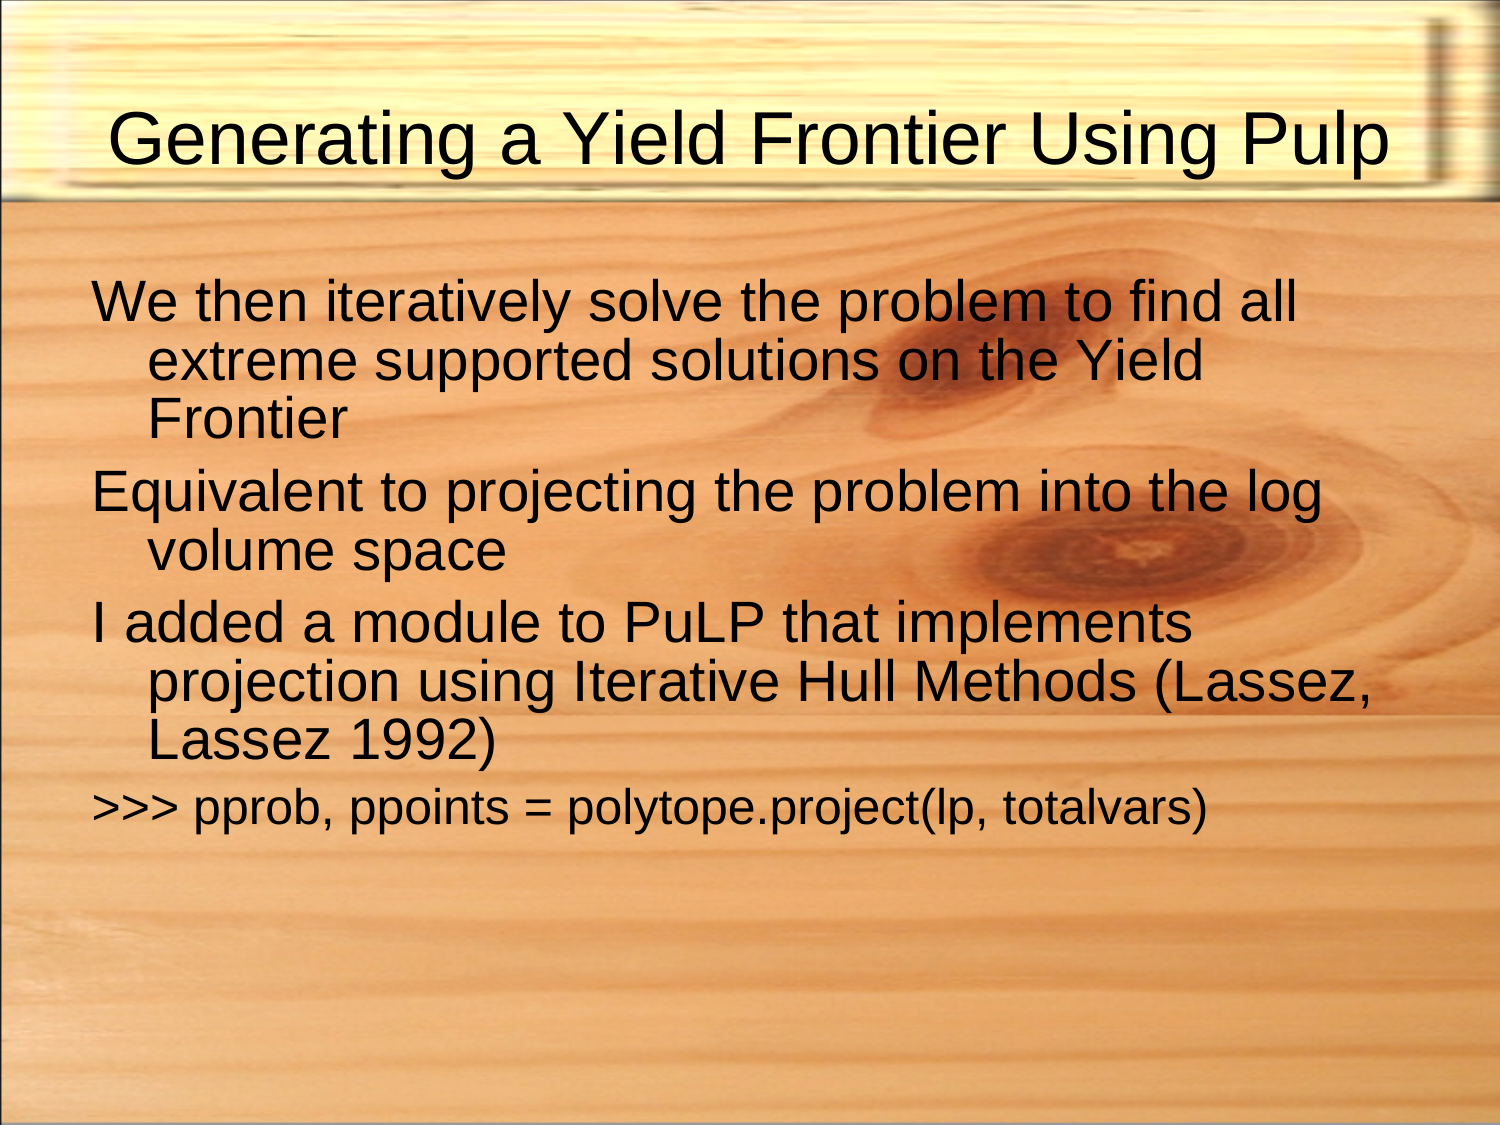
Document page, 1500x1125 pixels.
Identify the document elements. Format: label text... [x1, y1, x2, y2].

picture [0, 0, 1500, 1125]
list We then iteratively solve the problem to find all extreme supported solutions on the Yield Frontier Equivalent to projecting the problem into the log volume space I added a module to PuLP that implements projection using Iterative Hull Methods (Lassez, Lassez 1992) >>> pprob, ppoints = polytope.project(lp, totalvars) [76, 267, 1427, 1010]
title Generating a Yield Frontier Using Pulp [75, 45, 1426, 233]
